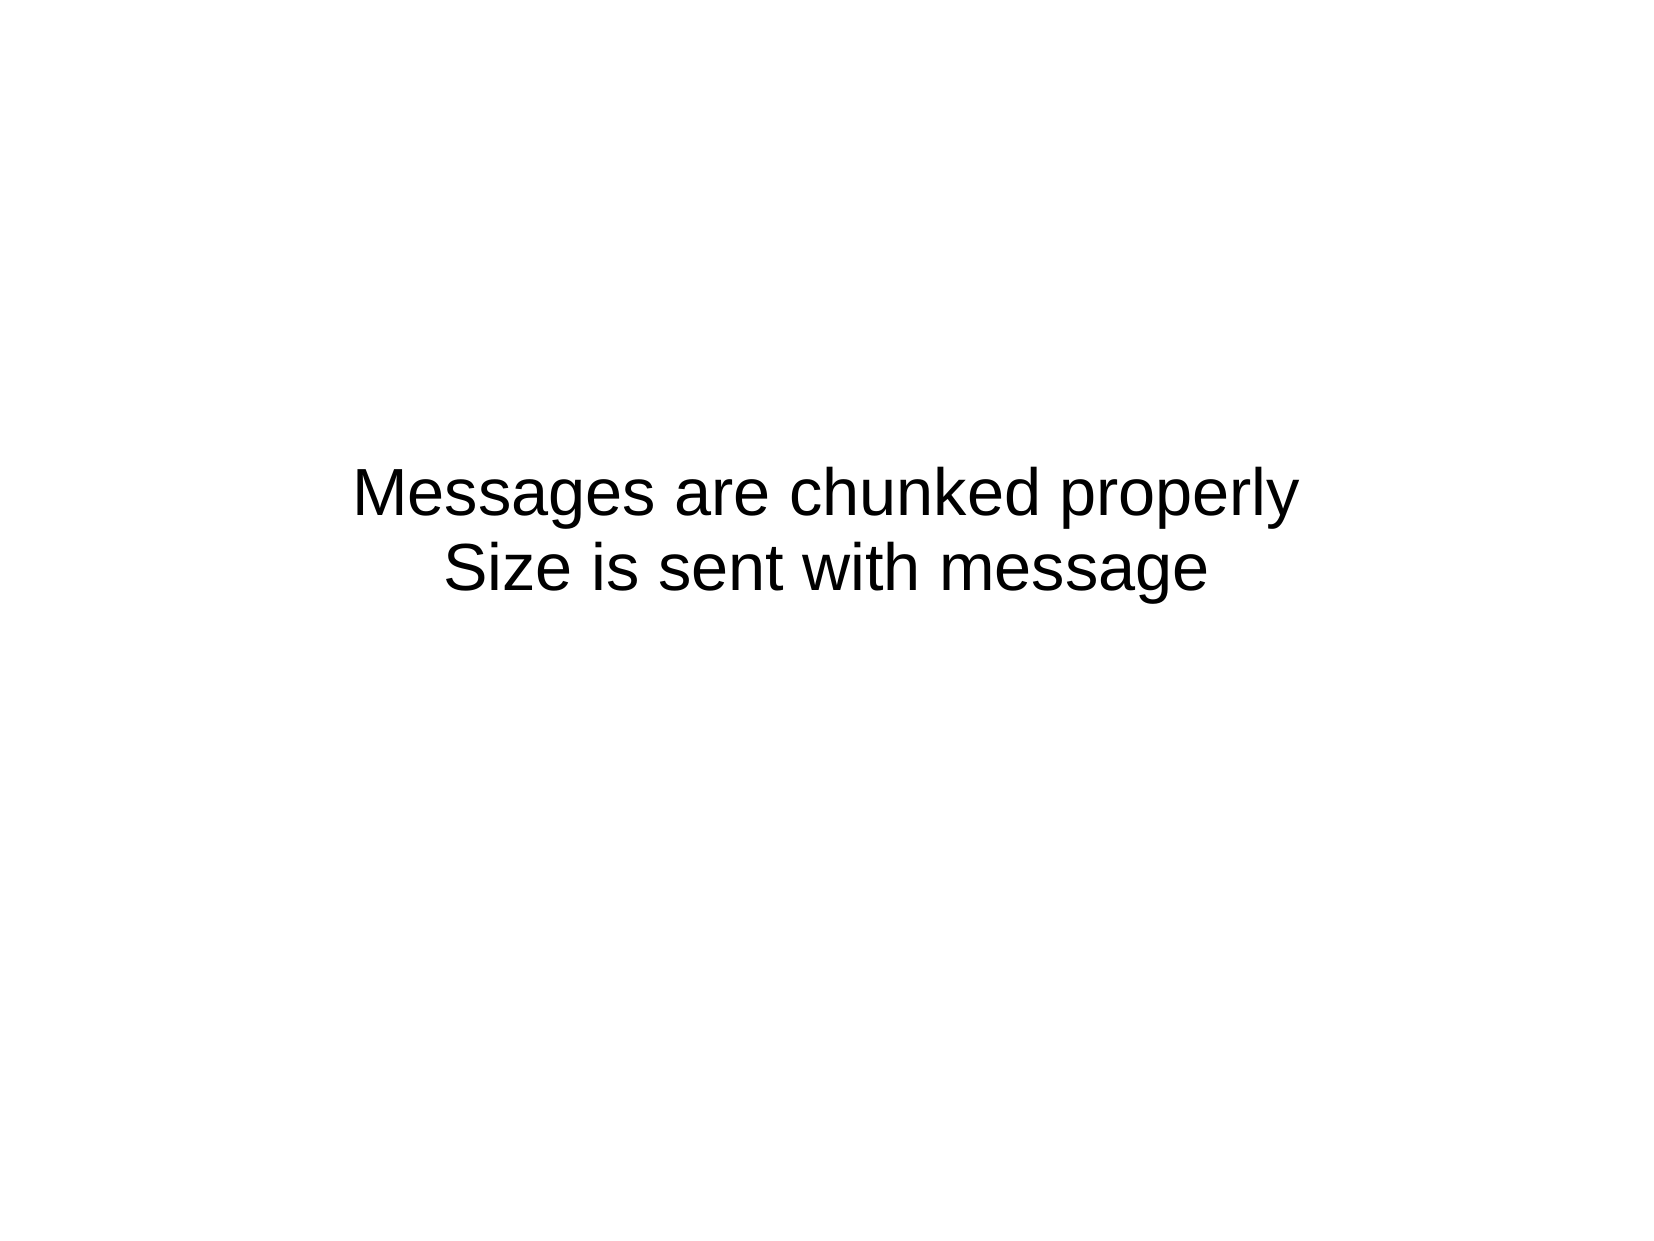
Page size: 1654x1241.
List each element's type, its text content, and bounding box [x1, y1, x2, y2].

subtitle Messages are chunked properly Size is sent with message [82, 49, 1571, 1010]
